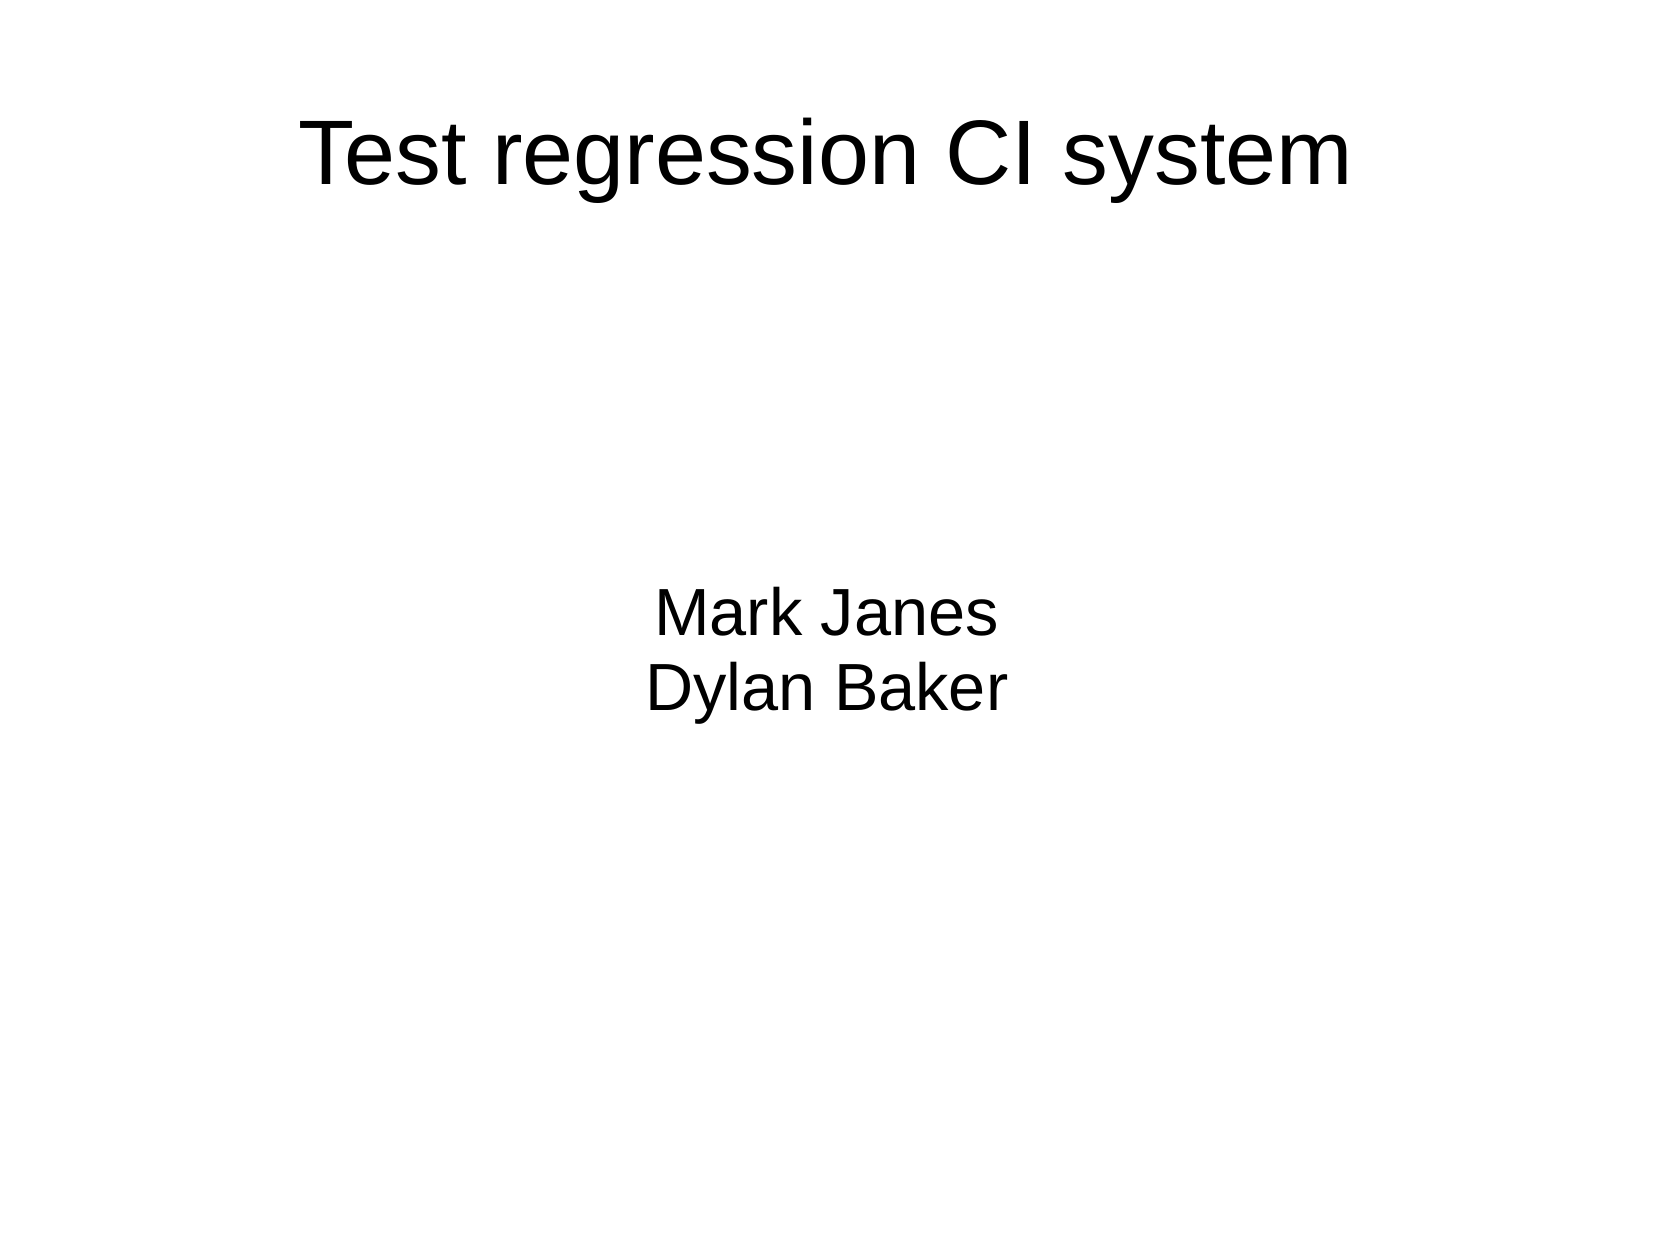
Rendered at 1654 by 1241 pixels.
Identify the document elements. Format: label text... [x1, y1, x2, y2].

subtitle Mark Janes Dylan Baker [82, 290, 1571, 1010]
title Test regression CI system [82, 49, 1571, 257]
